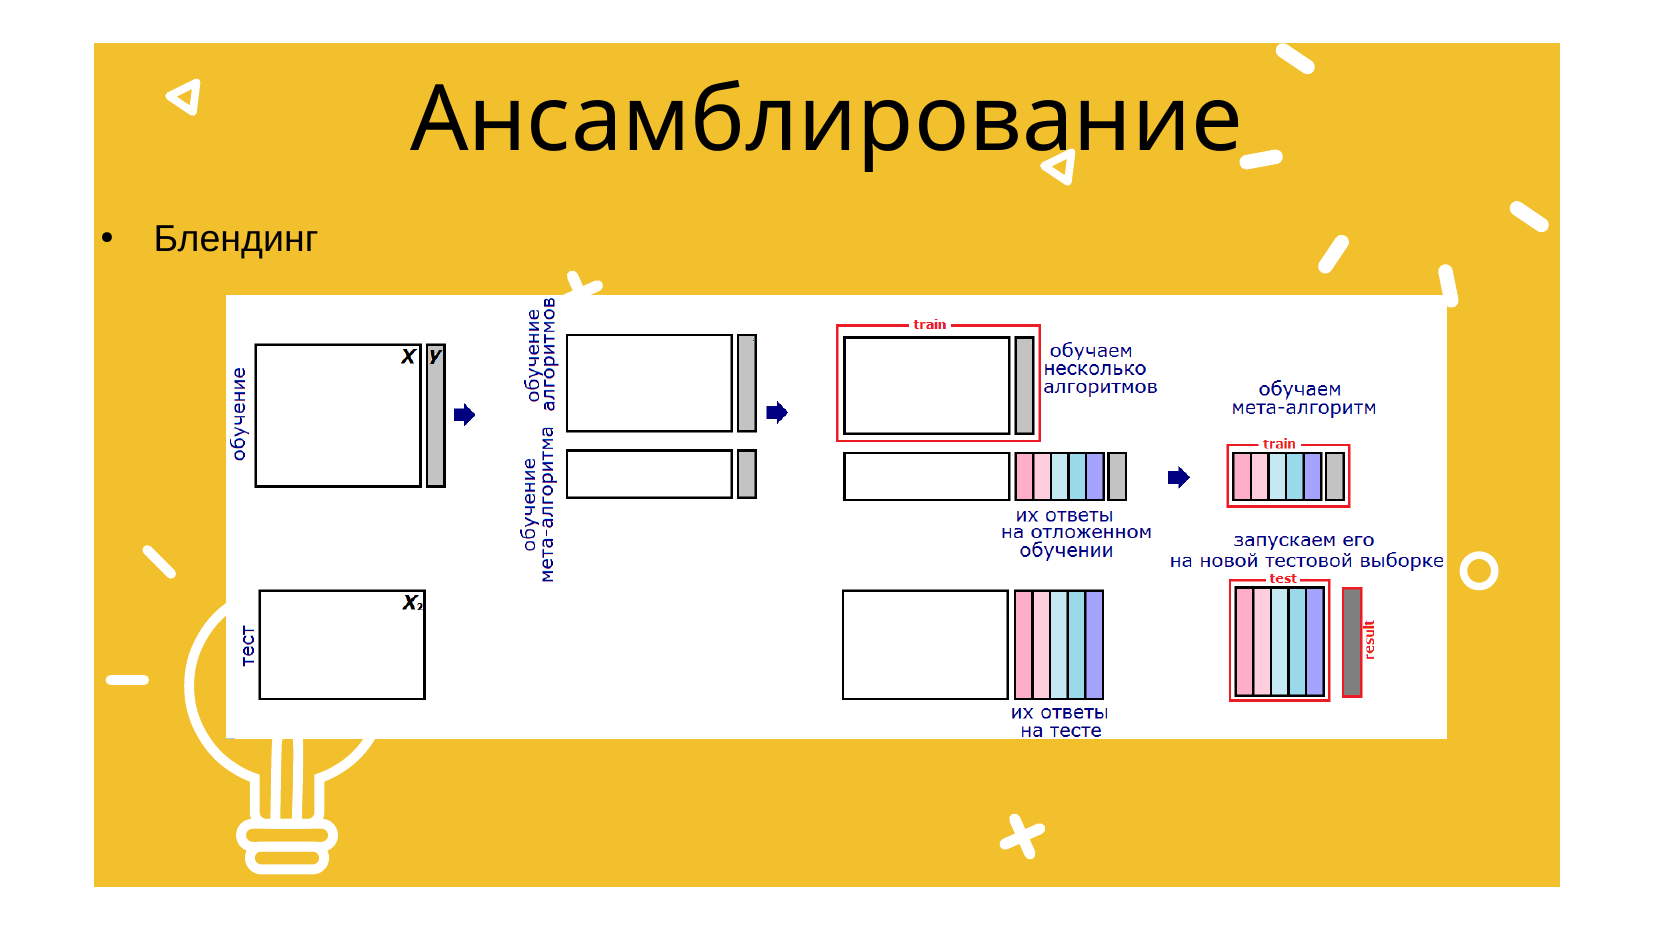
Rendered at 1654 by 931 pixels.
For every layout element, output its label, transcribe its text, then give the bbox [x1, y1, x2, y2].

picture [226, 295, 1447, 739]
title Ансамблирование [82, 37, 1571, 193]
list Блендинг [82, 217, 1241, 355]
